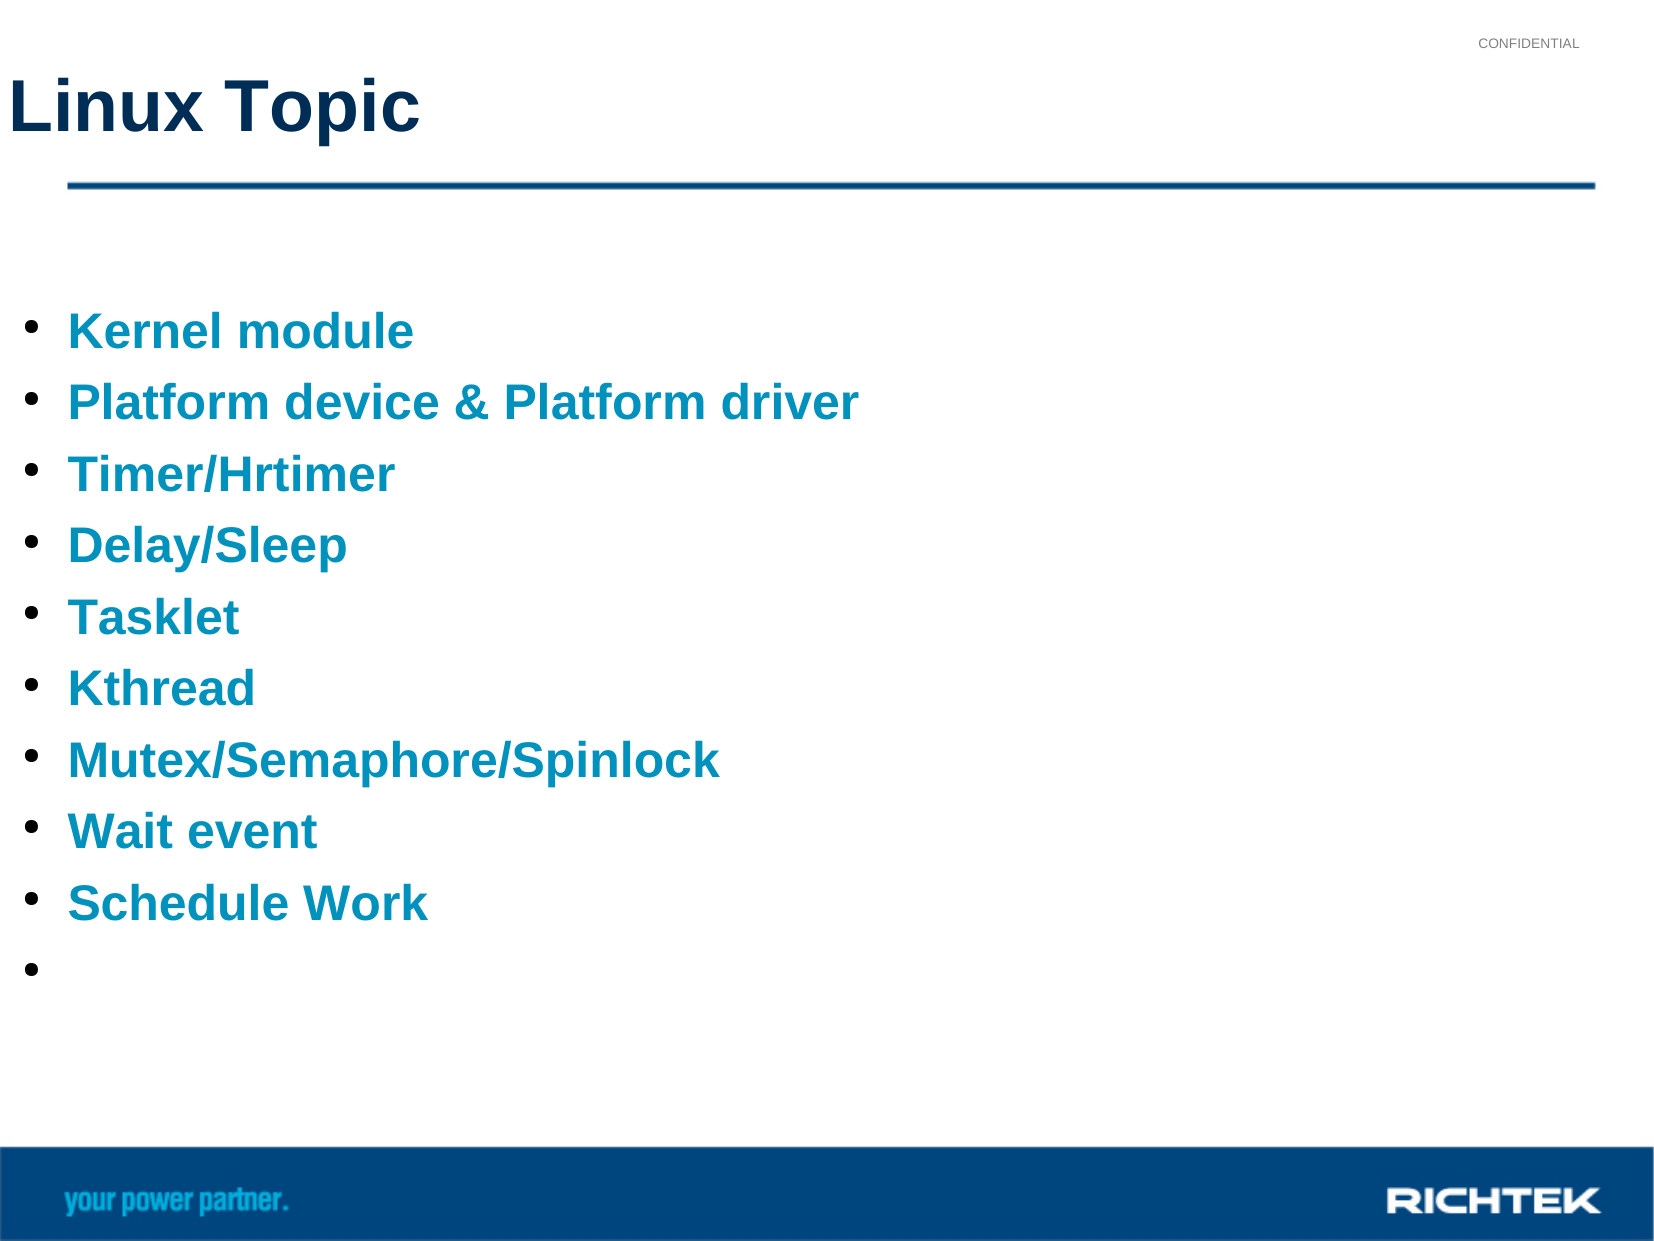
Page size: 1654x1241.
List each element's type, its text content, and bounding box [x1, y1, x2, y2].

title Linux Topic [0, 49, 1489, 257]
list Kernel module Platform device & Platform driver Timer/Hrtimer Delay/Sleep Tasklet Kthread Mutex/Semaphore/Spinlock Wait event Schedule Work [0, 290, 1489, 1010]
